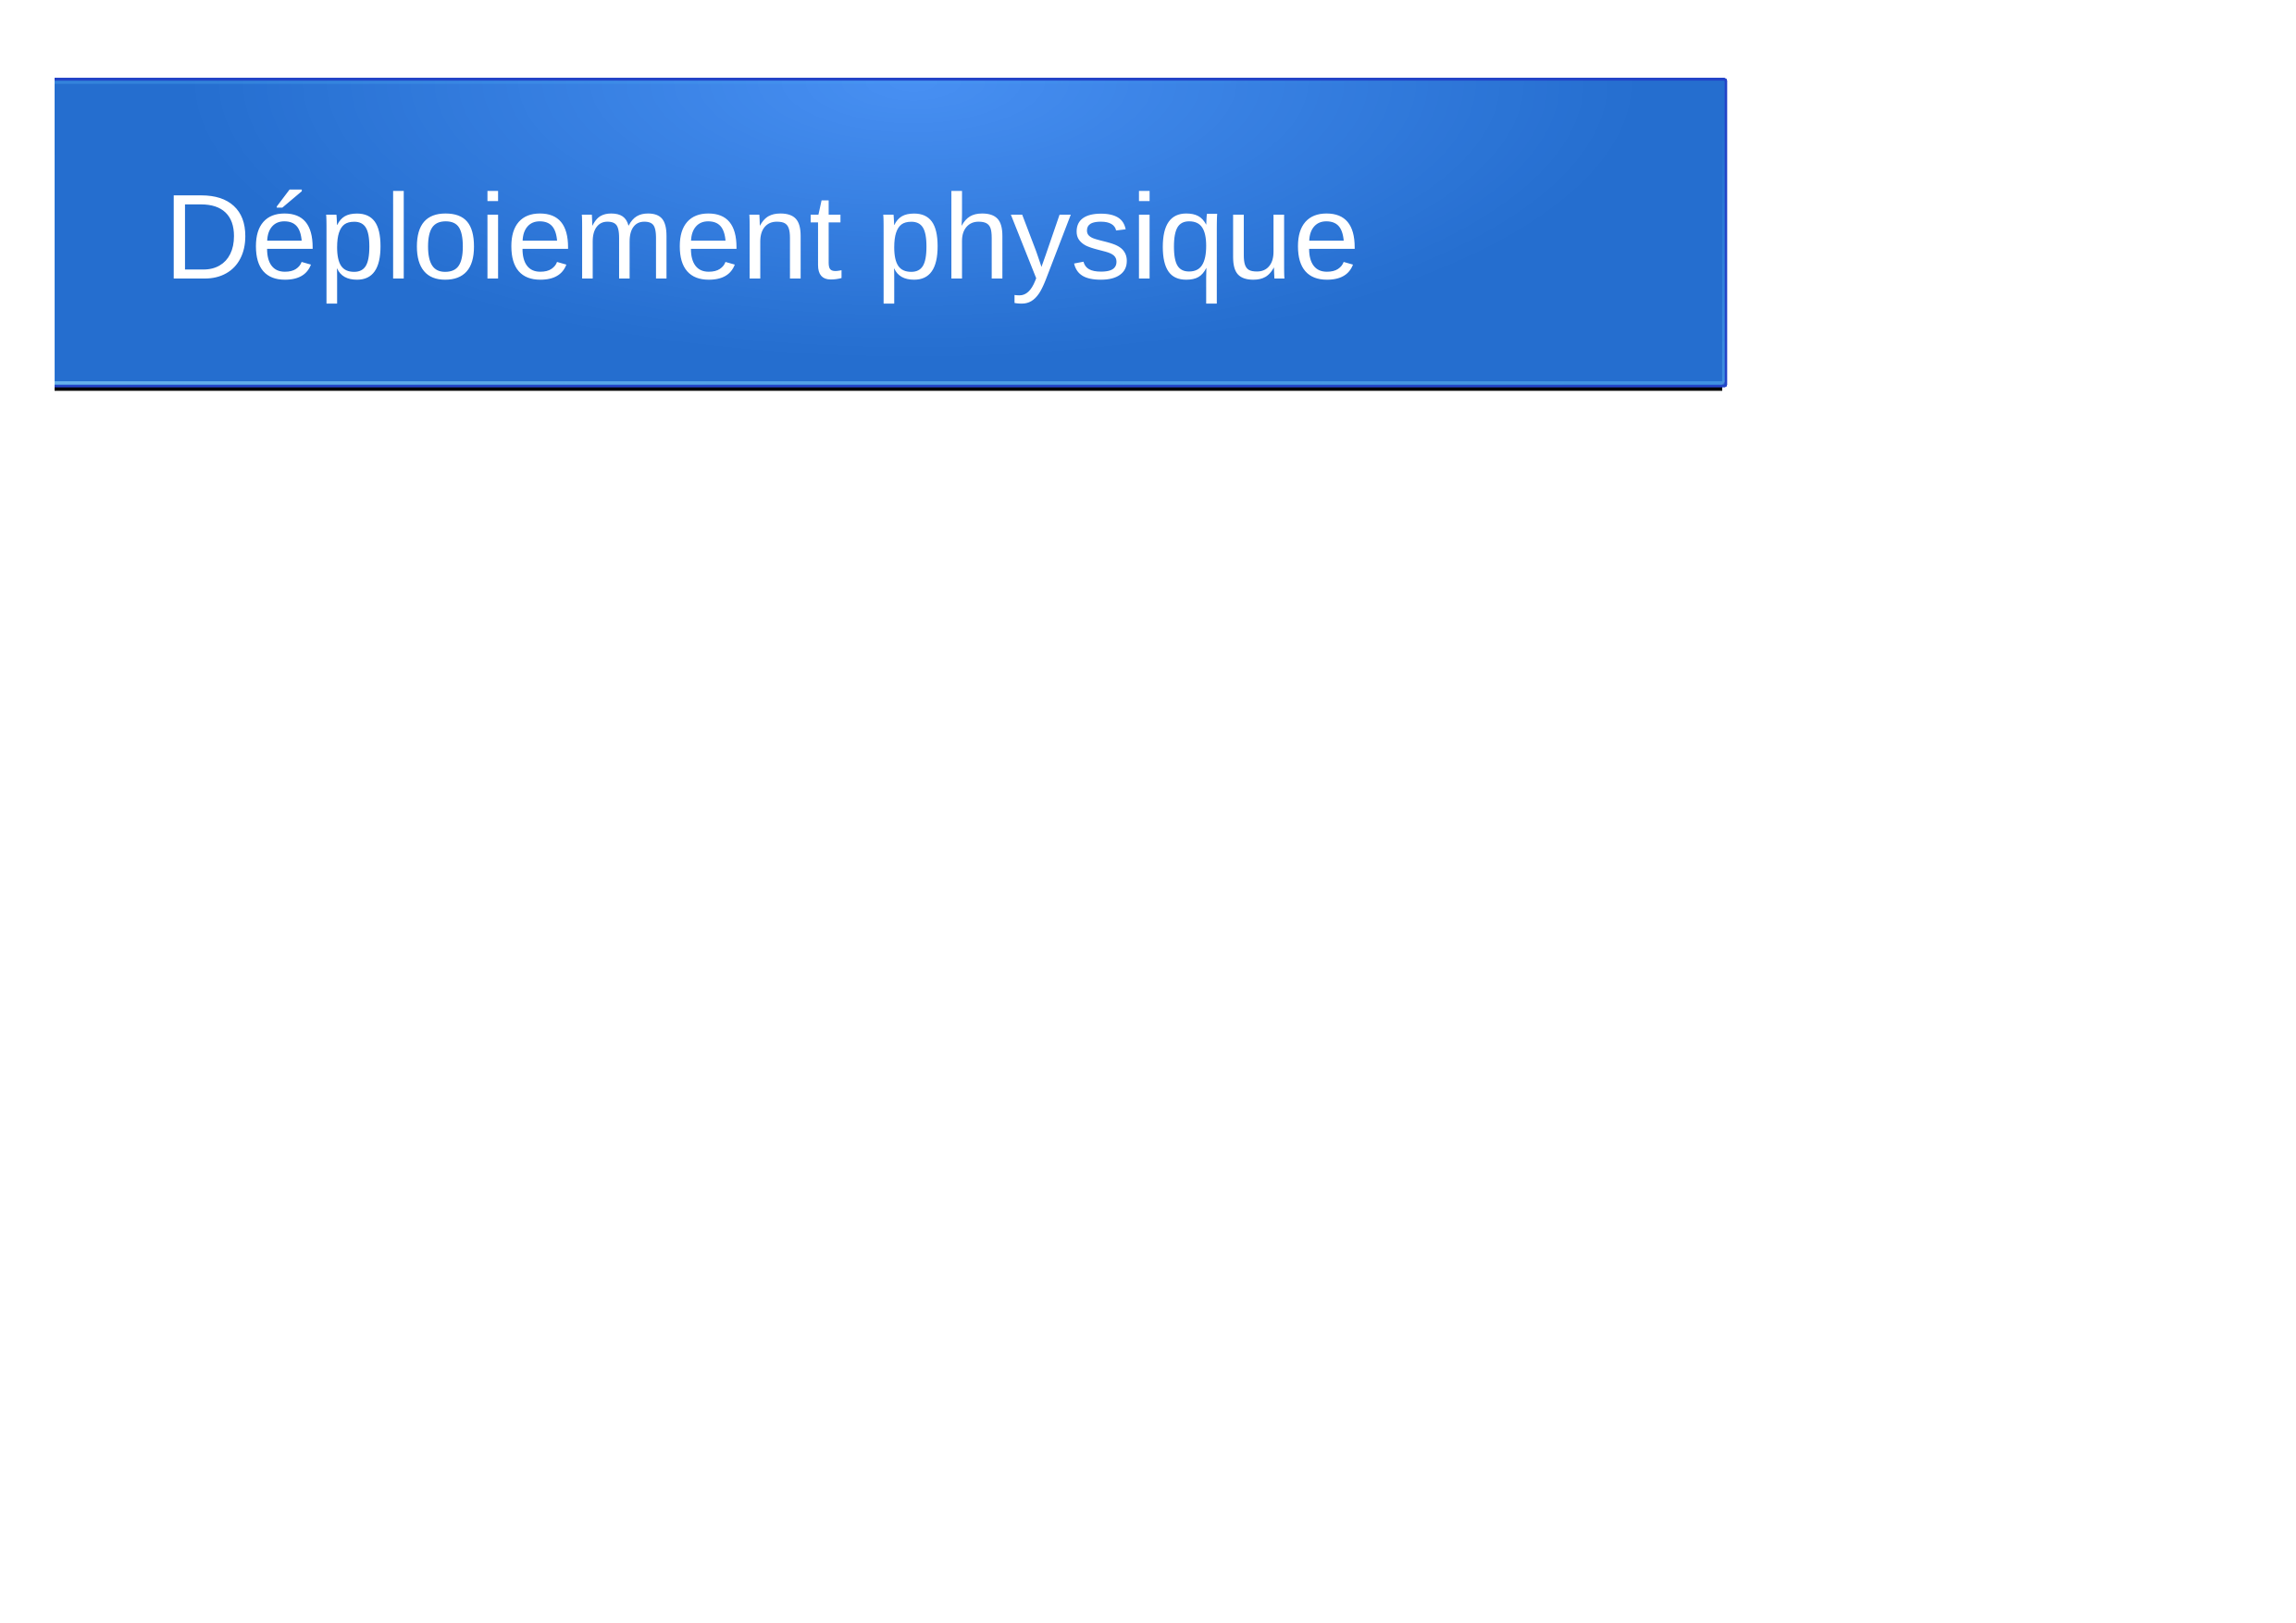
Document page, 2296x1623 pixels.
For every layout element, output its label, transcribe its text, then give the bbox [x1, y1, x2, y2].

title Déploiement physique [164, 112, 1687, 363]
